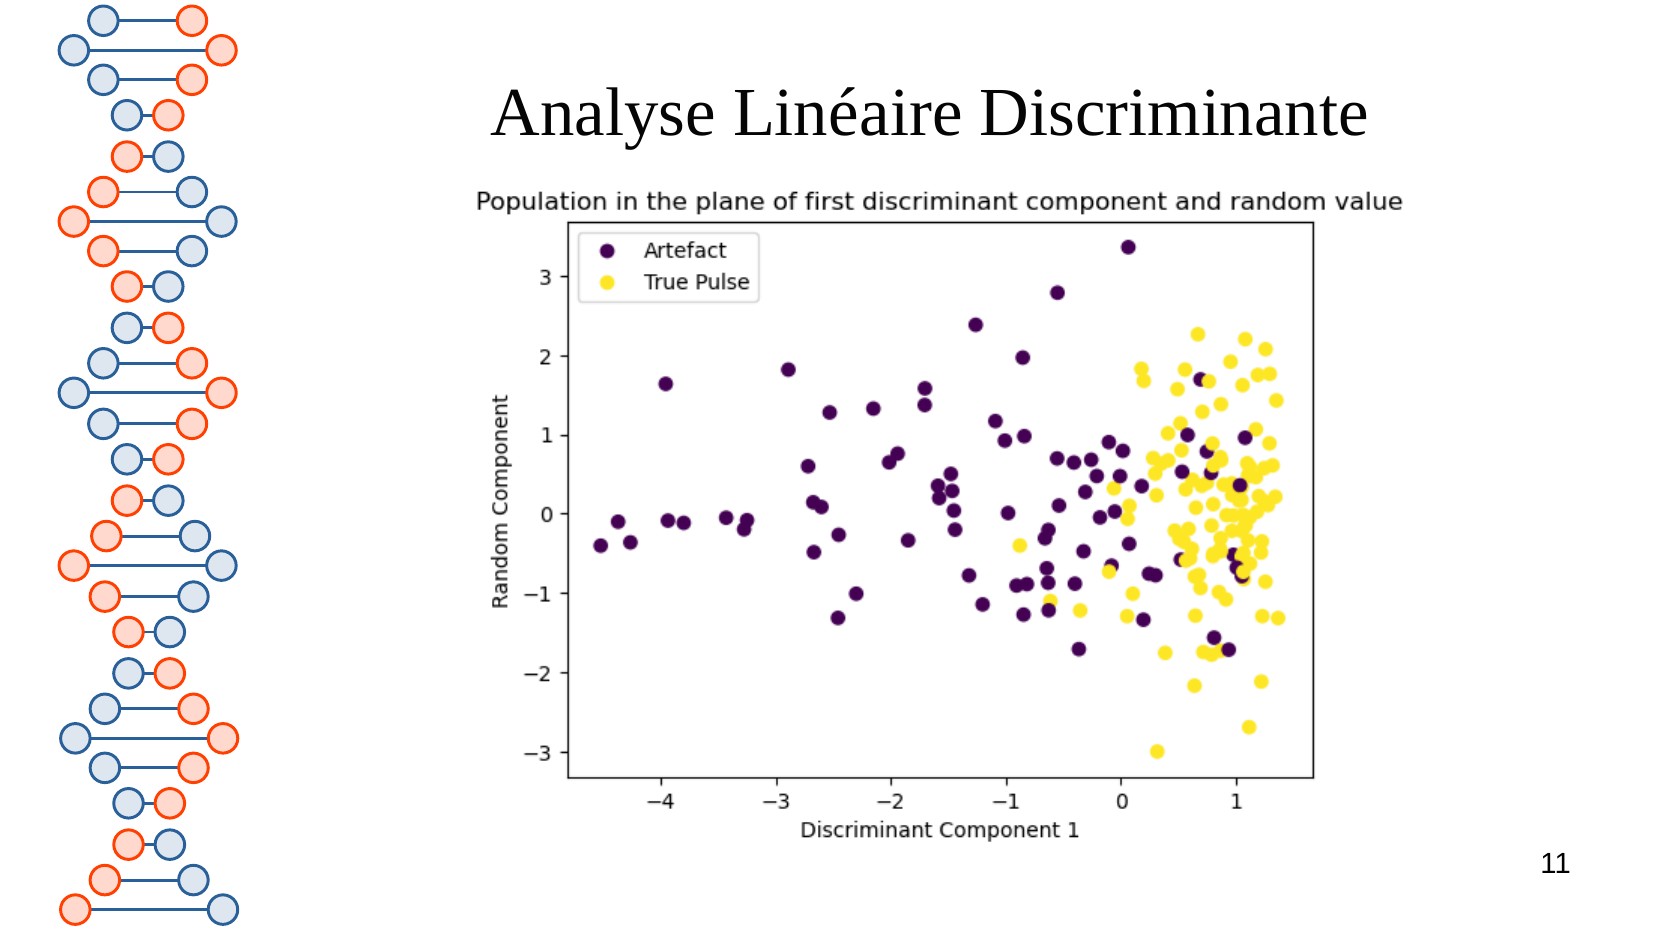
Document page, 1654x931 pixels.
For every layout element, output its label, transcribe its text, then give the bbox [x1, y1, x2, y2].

title Analyse Liné aire Discriminante [265, 35, 1595, 189]
picture [461, 177, 1418, 857]
